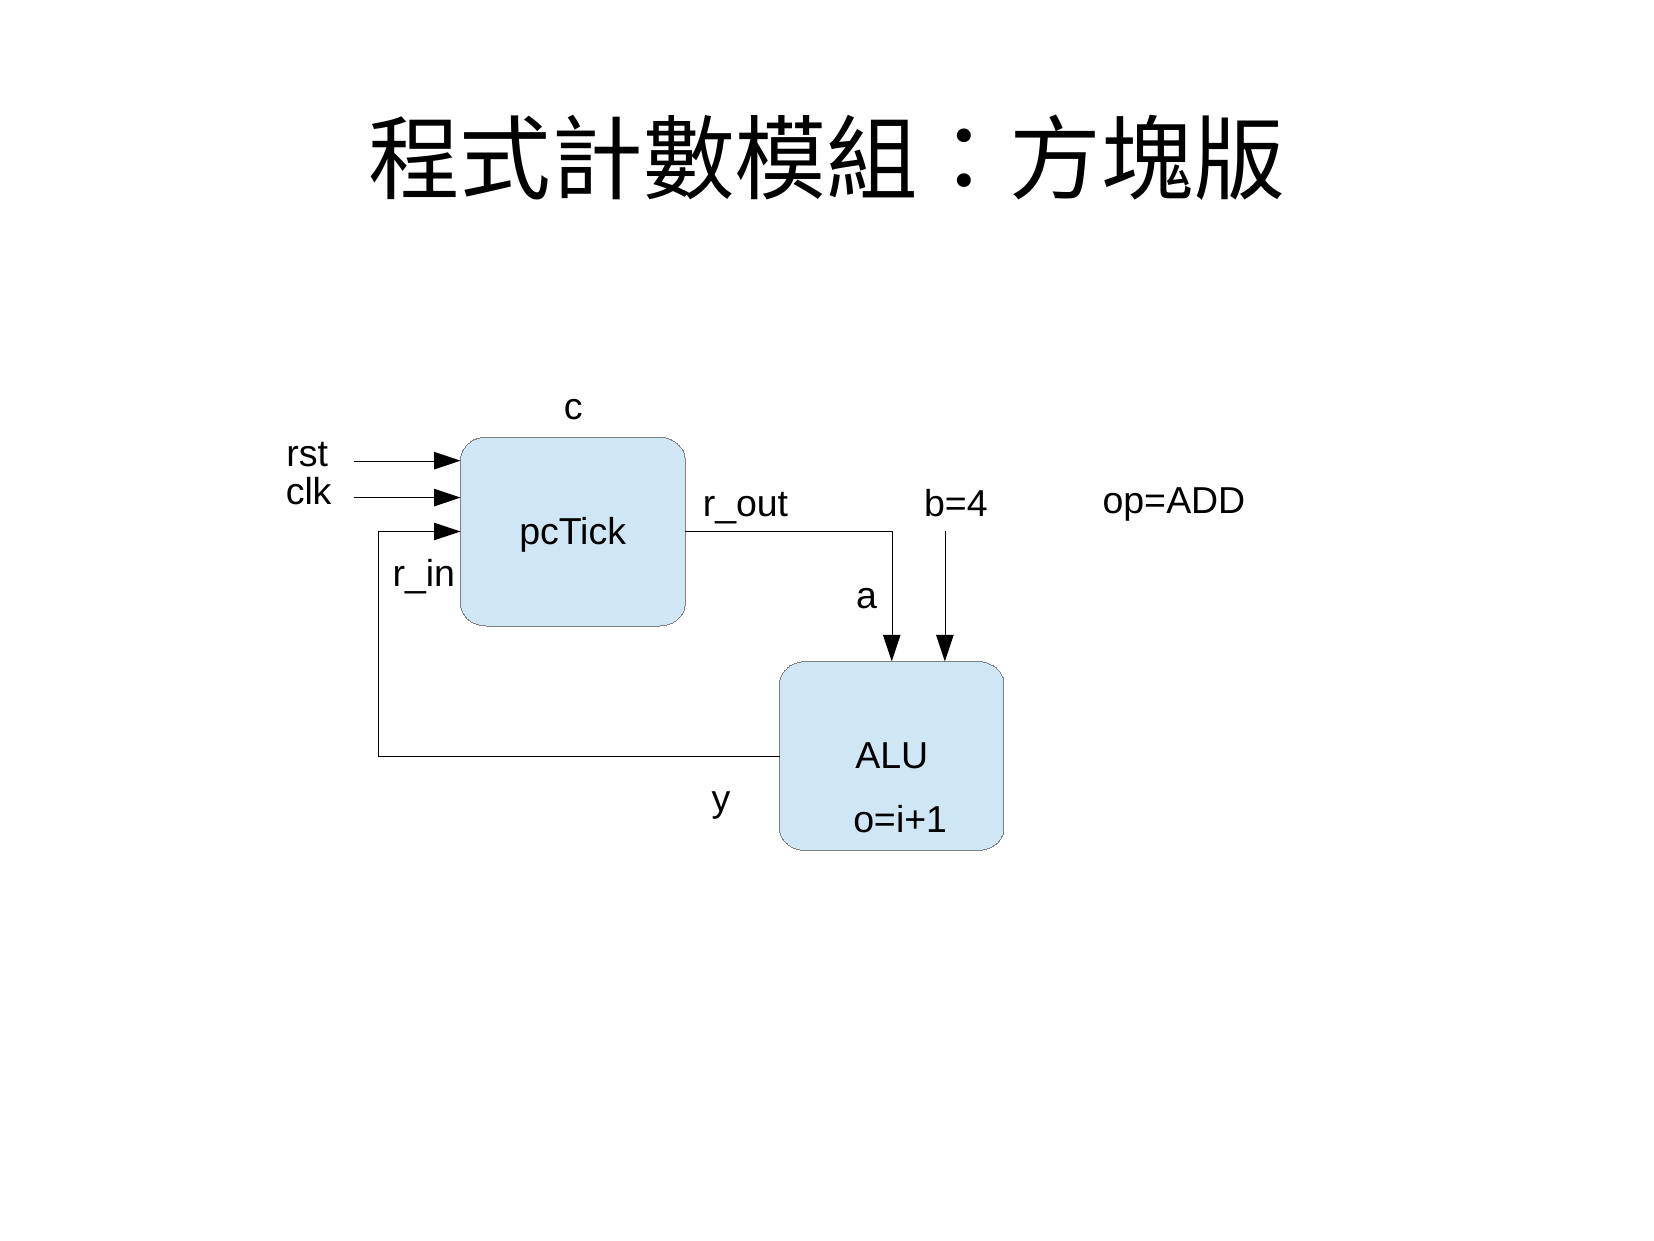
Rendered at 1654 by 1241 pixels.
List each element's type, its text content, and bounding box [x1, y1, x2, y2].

text_box op=ADD [1087, 472, 1261, 530]
text_box c [549, 377, 598, 435]
text_box o=i+1 [838, 791, 963, 849]
text_box clk [271, 462, 347, 520]
text_box a [841, 566, 892, 624]
text_box r_out [688, 474, 804, 532]
text_box b=4 [909, 474, 1003, 532]
text_box rst [271, 425, 344, 462]
text_box ALU [779, 661, 1004, 851]
text_box r_in [377, 545, 470, 603]
text_box y [696, 769, 745, 827]
title 程式計數模組：方塊版 [82, 49, 1571, 257]
text_box pcTick [460, 437, 686, 627]
